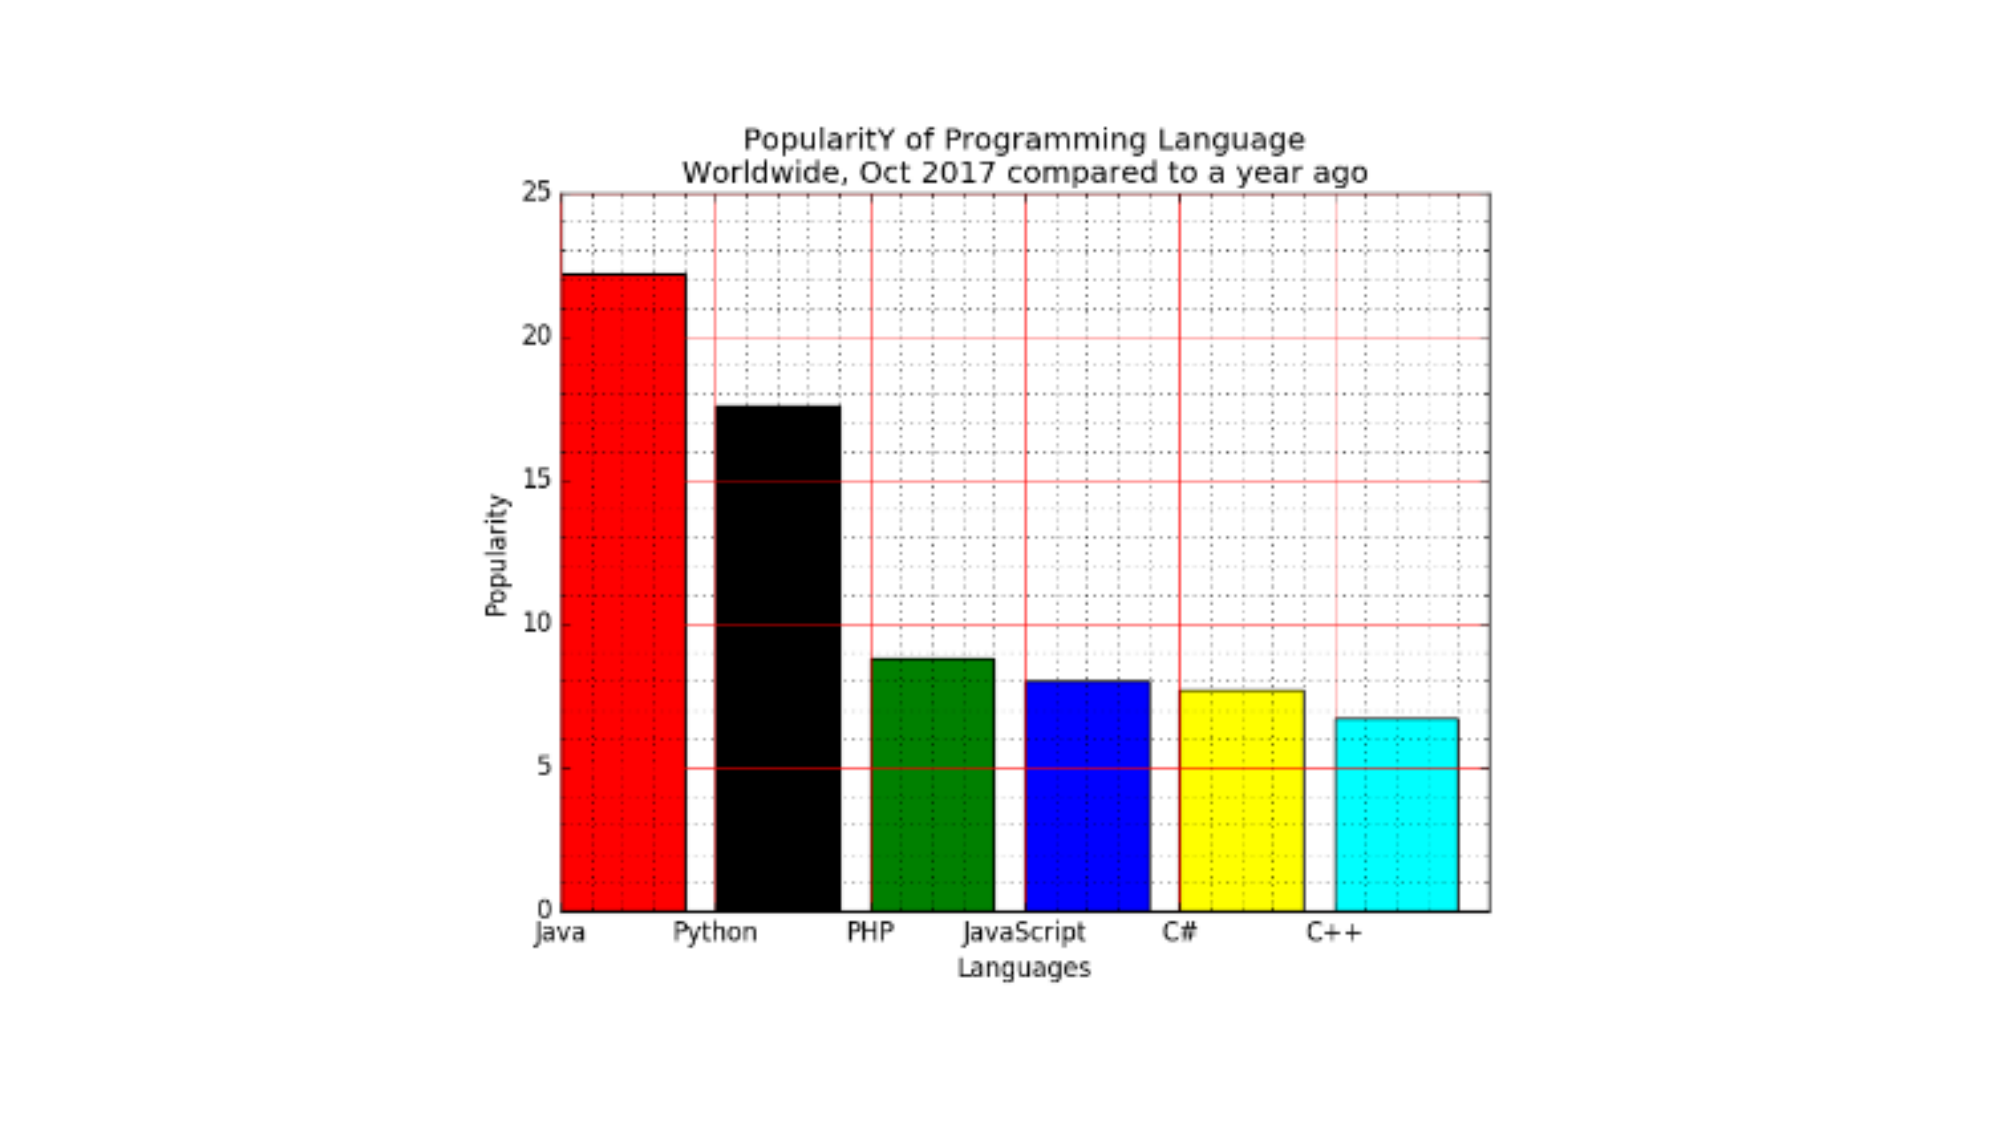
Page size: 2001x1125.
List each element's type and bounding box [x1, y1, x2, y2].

picture [457, 112, 1543, 991]
